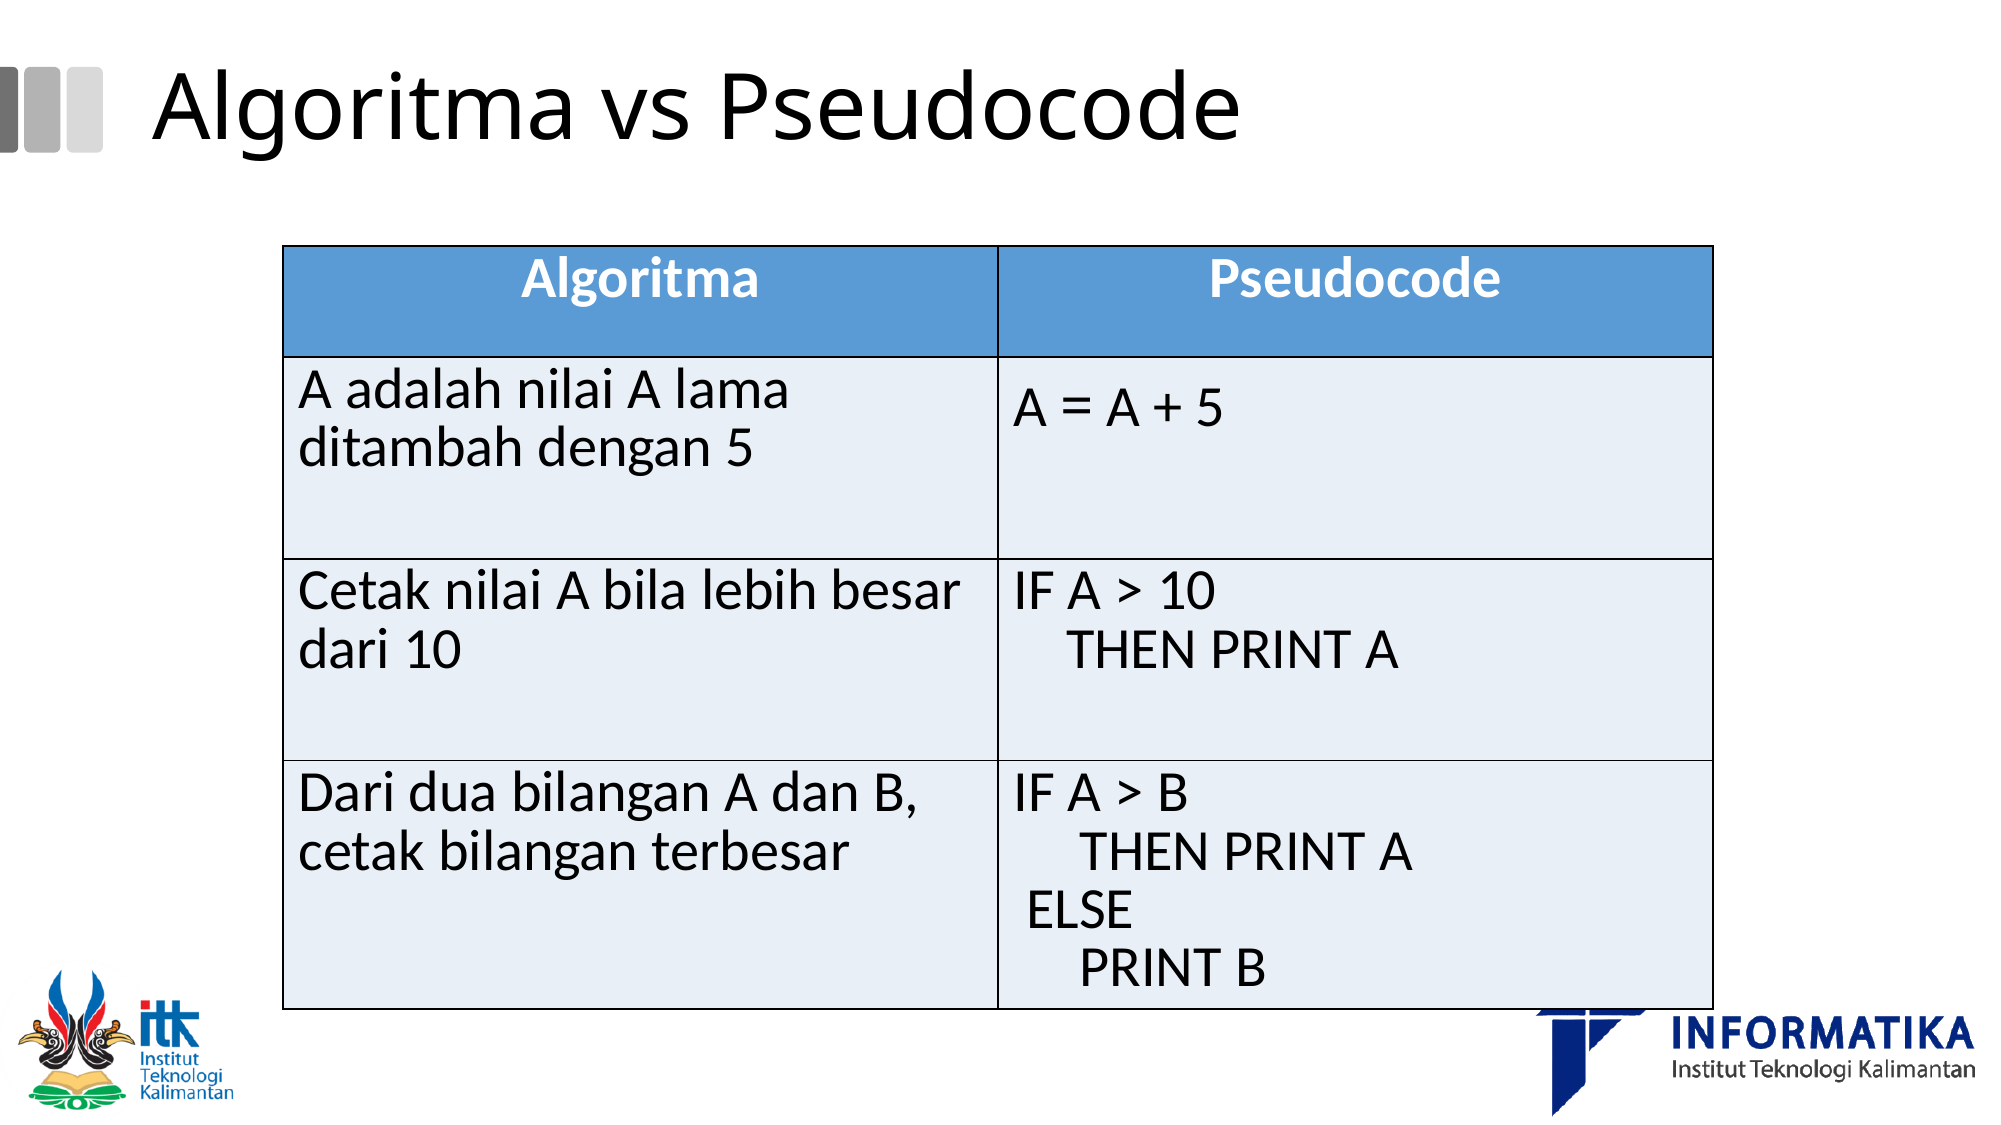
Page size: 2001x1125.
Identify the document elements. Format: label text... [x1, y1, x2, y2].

table_cell IF A > 10 THEN PRINT A [999, 560, 1712, 760]
picture [1534, 965, 1976, 1118]
table_cell A = A + 5 [999, 358, 1712, 558]
table_header Algoritma [284, 247, 997, 356]
picture [0, 935, 252, 1125]
table_cell IF A > B THEN PRINT A ELSE PRINT B [999, 761, 1712, 1008]
table_cell Cetak nilai A bila lebih besar dari 10 [284, 560, 997, 760]
table_cell Dari dua bilangan A dan B, cetak bilangan terbesar [284, 761, 997, 1008]
table_cell A adalah nilai A lama ditambah dengan 5 [284, 358, 997, 558]
title Algoritma vs Pseudocode [137, 1, 1863, 219]
table_header Pseudocode [999, 247, 1712, 356]
